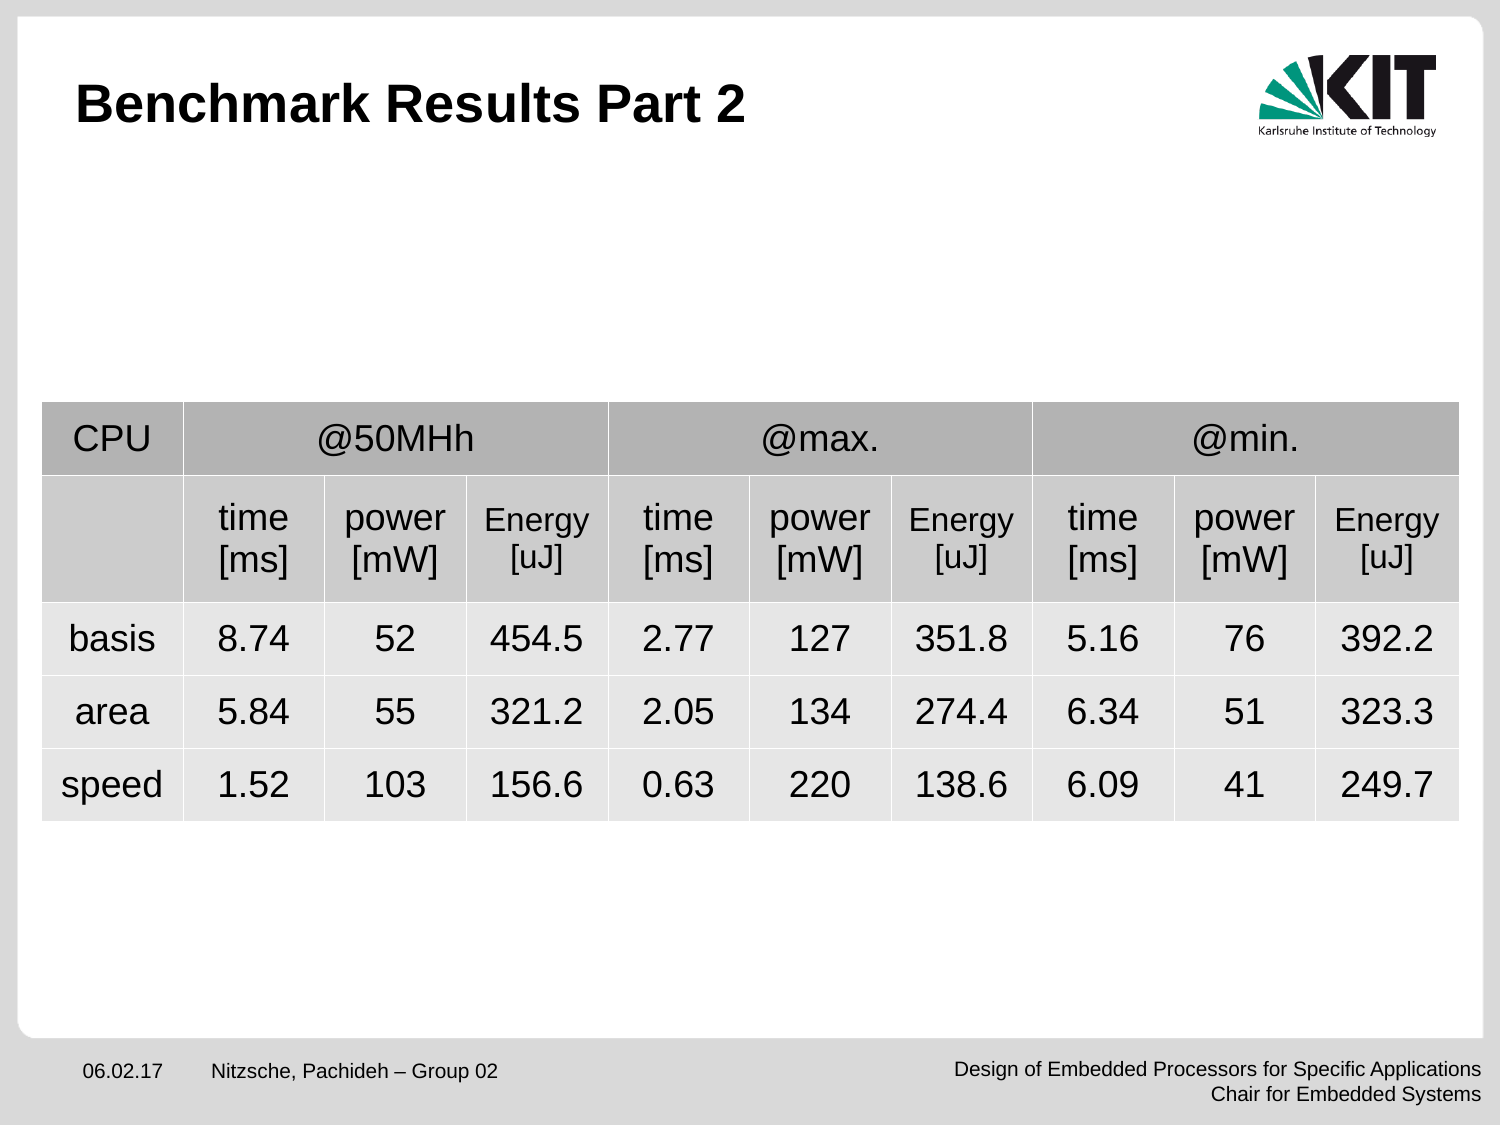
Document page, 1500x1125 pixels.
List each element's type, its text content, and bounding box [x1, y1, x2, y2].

table_cell 220 [750, 749, 891, 821]
table_cell 5.16 [1033, 603, 1174, 675]
table_cell 351.8 [892, 603, 1032, 675]
table_cell power [mW] [325, 476, 466, 602]
table_cell 274.4 [892, 676, 1032, 748]
table_cell basis [42, 603, 183, 675]
table_cell 6.34 [1033, 676, 1174, 748]
table_cell power [mW] [1175, 476, 1315, 602]
table_header @min. [1033, 402, 1459, 475]
table_cell 6.09 [1033, 749, 1174, 821]
table_cell Energy [uJ] [892, 476, 1032, 602]
table_cell 249.7 [1316, 749, 1459, 821]
table_header @max. [609, 402, 1032, 475]
table_cell time [ms] [1033, 476, 1174, 602]
table_cell 127 [750, 603, 891, 675]
text_box Benchmark Results Part 2 [75, 36, 1425, 166]
table_cell 2.05 [609, 676, 749, 748]
table_cell Energy [uJ] [1316, 476, 1459, 602]
table_cell area [42, 676, 183, 748]
table_cell 76 [1175, 603, 1315, 675]
table_cell 323.3 [1316, 676, 1459, 748]
text_box Nitzsche, Pachideh – Group 02 [211, 1057, 957, 1117]
table_cell time [ms] [609, 476, 749, 602]
table_cell 0.63 [609, 749, 749, 821]
table_cell 8.74 [184, 603, 324, 675]
table_cell 51 [1175, 676, 1315, 748]
table_cell 138.6 [892, 749, 1032, 821]
table_cell 52 [325, 603, 466, 675]
table_cell 41 [1175, 749, 1315, 821]
table_cell Energy [uJ] [467, 476, 608, 602]
table_cell 156.6 [467, 749, 608, 821]
table_cell [42, 476, 183, 602]
table_header CPU [42, 402, 183, 475]
table_cell 134 [750, 676, 891, 748]
picture [0, 0, 1500, 1125]
table_cell 454.5 [467, 603, 608, 675]
table_cell speed [42, 749, 183, 821]
table_cell 392.2 [1316, 603, 1459, 675]
table_cell 2.77 [609, 603, 749, 675]
table_cell 321.2 [467, 676, 608, 748]
table_cell power [mW] [750, 476, 891, 602]
table_cell 5.84 [184, 676, 324, 748]
table_cell 103 [325, 749, 466, 821]
table_cell 55 [325, 676, 466, 748]
table_cell time [ms] [184, 476, 324, 602]
table_header @50MHh [184, 402, 608, 475]
table_cell 1.52 [184, 749, 324, 821]
